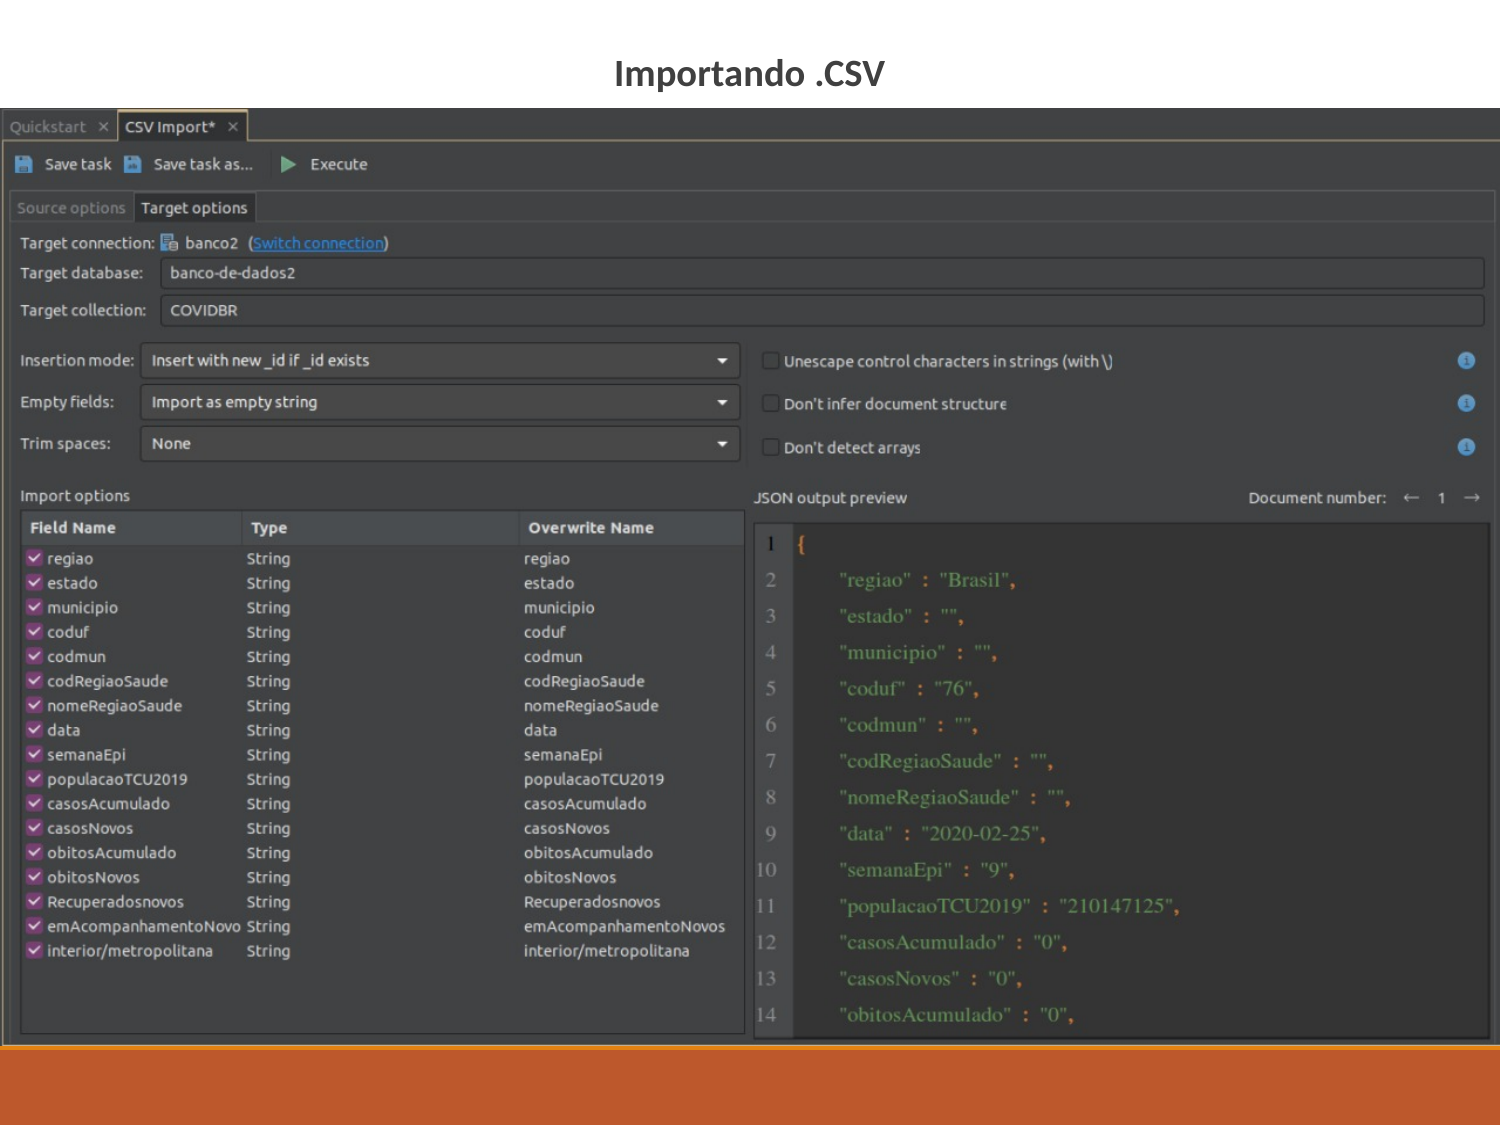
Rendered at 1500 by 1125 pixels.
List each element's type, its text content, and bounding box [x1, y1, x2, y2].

title Importando .CSV [0, 47, 1500, 102]
picture [0, 108, 1500, 1046]
